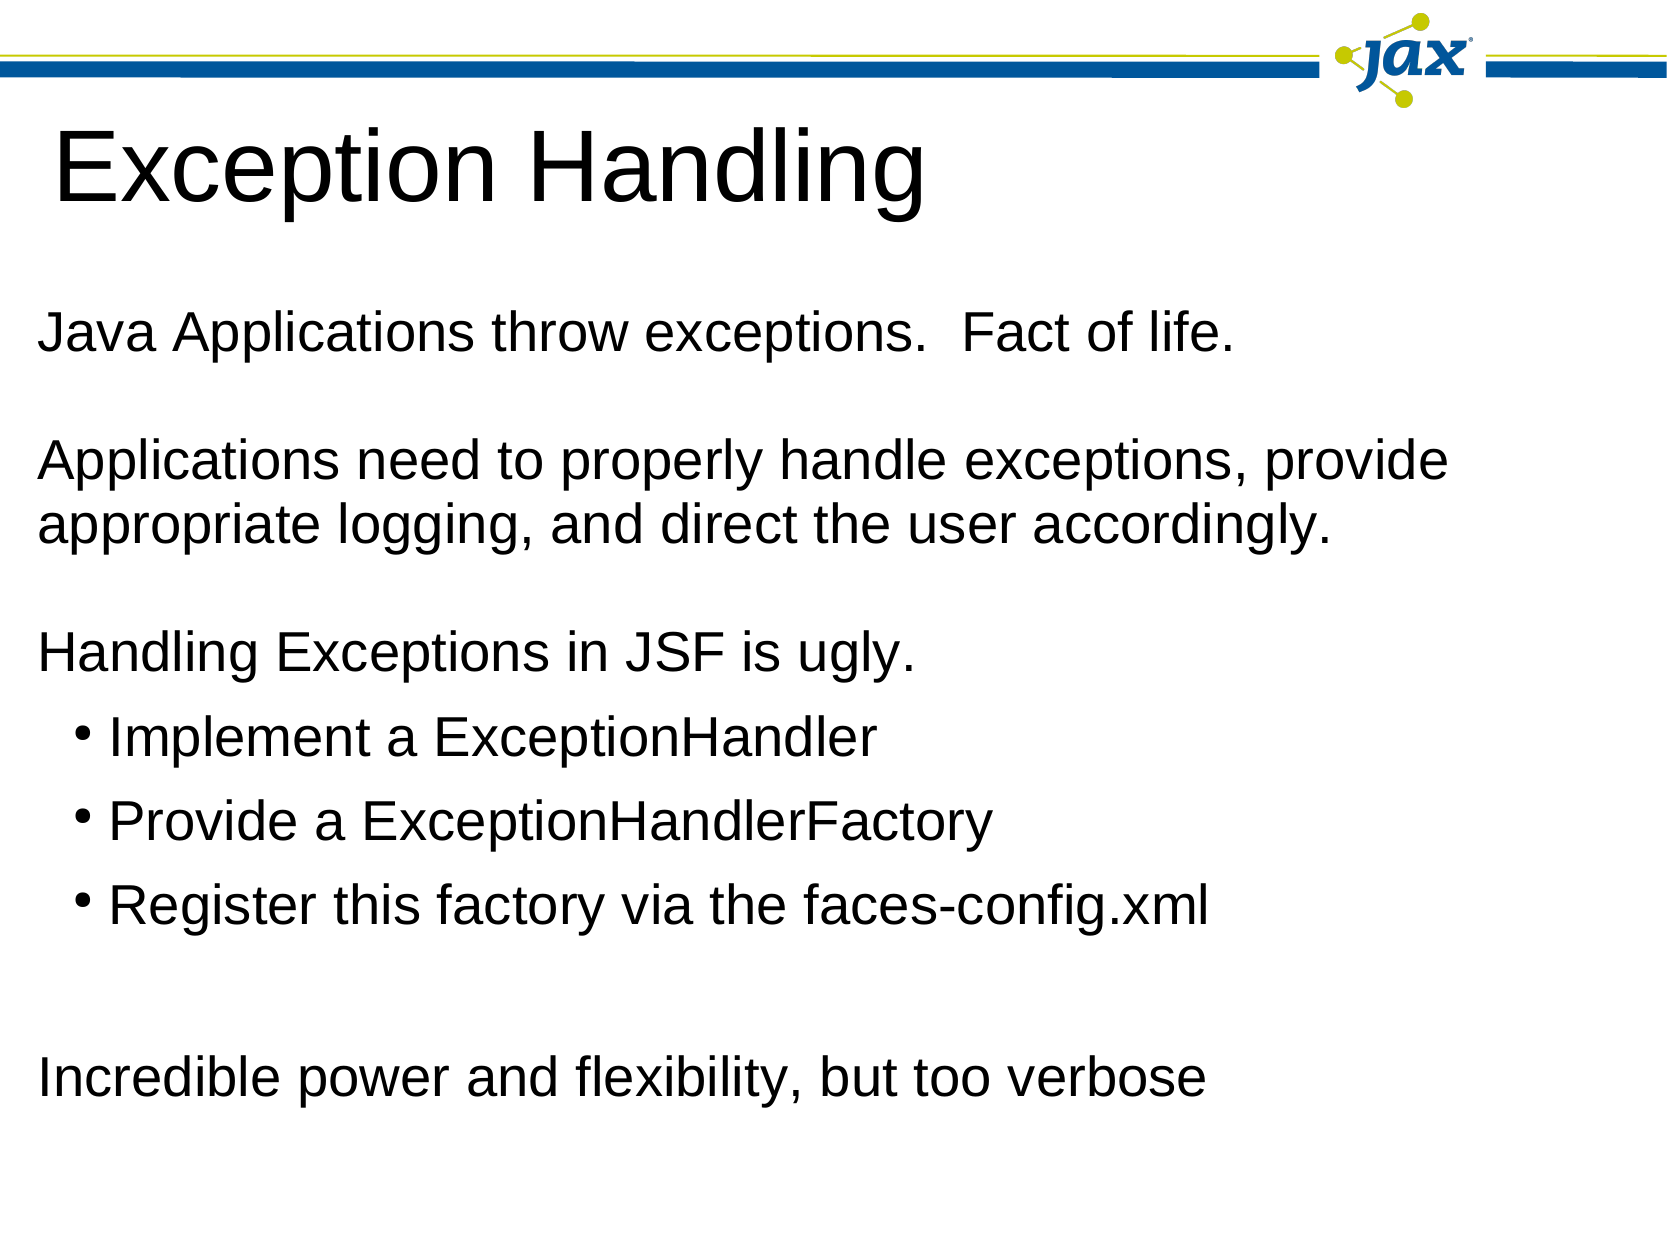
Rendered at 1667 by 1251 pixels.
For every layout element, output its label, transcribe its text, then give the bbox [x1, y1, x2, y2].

title Exception Handling [37, 91, 1651, 230]
picture [1335, 13, 1473, 91]
list Java Applications throw exceptions. Fact of life. Applications need to properly handle exceptions, provide appropriate logging, and direct the user accordingly. Handling Exceptions in JSF is ugly. Implement a ExceptionHandler Provide a ExceptionHandlerFactory Register this factory via the faces-config.xml Incredible power and flexibility, but too verbose [37, 300, 1613, 1126]
